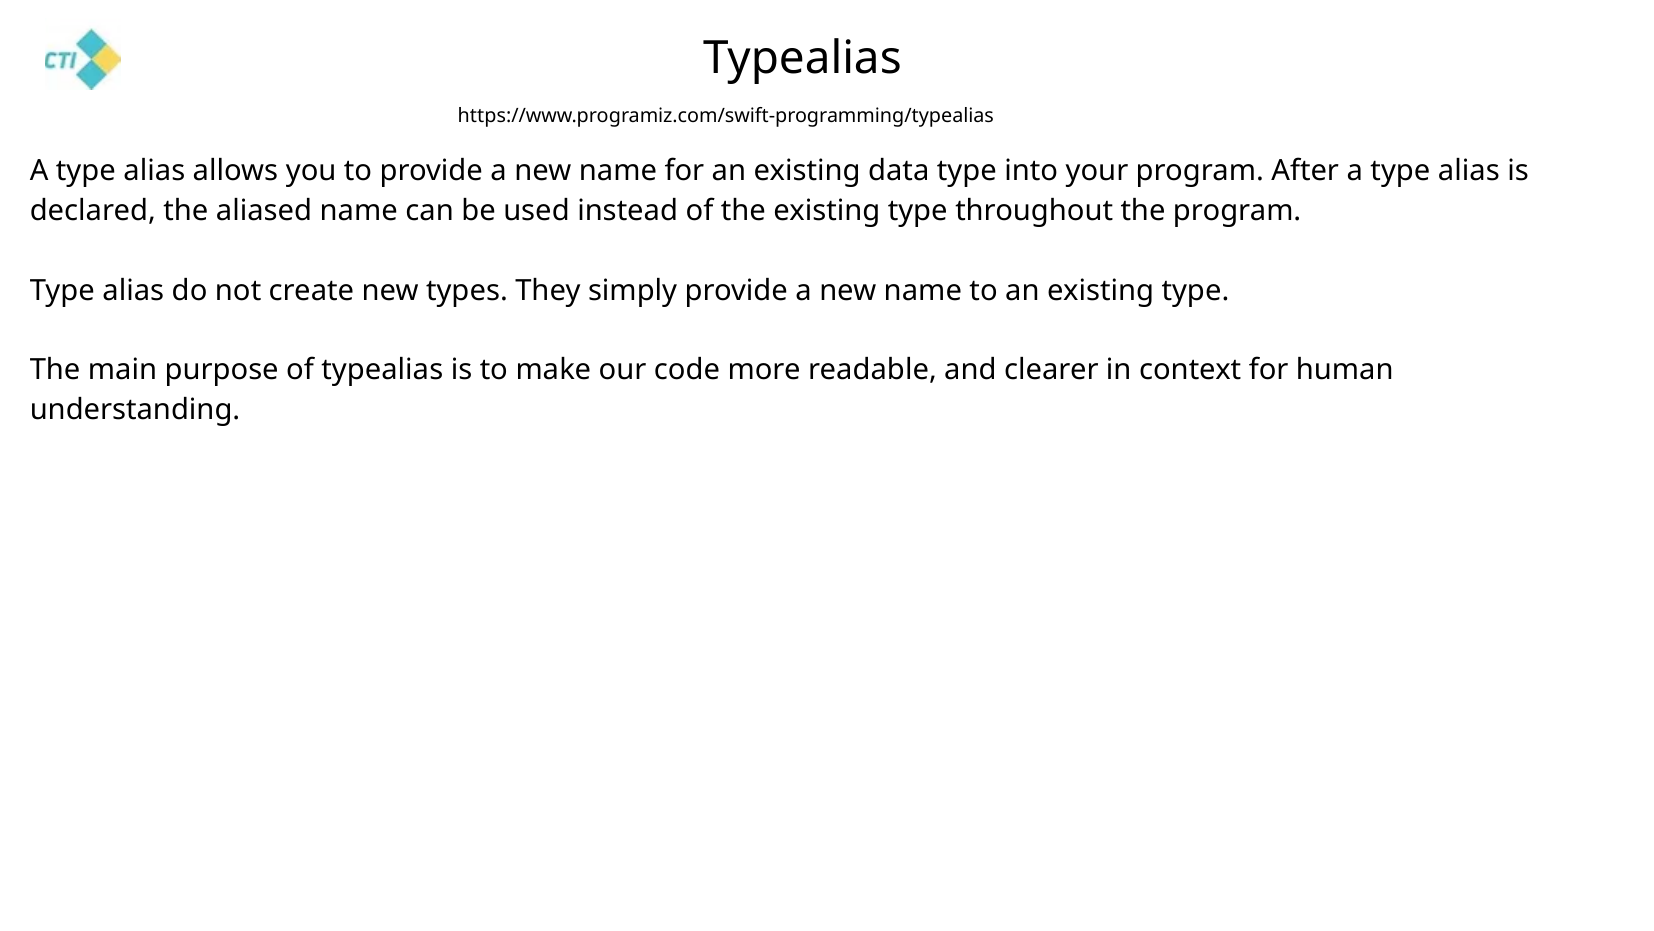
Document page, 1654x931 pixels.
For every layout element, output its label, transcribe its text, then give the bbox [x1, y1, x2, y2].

text_box Typealias [225, 17, 1381, 136]
text_box https://www.programiz.com/swift-programming/typealias [442, 93, 1411, 142]
picture [45, 18, 121, 91]
text_box A type alias allows you to provide a new name for an existing data type into your program. After a type alias is declared, the aliased name can be used instead of the existing type throughout the program. Type alias do not create new types. They simply provide a new name to an existing type. The main purpose of typealias is to make our code more readable, and clearer in context for human understanding. [15, 142, 1591, 916]
